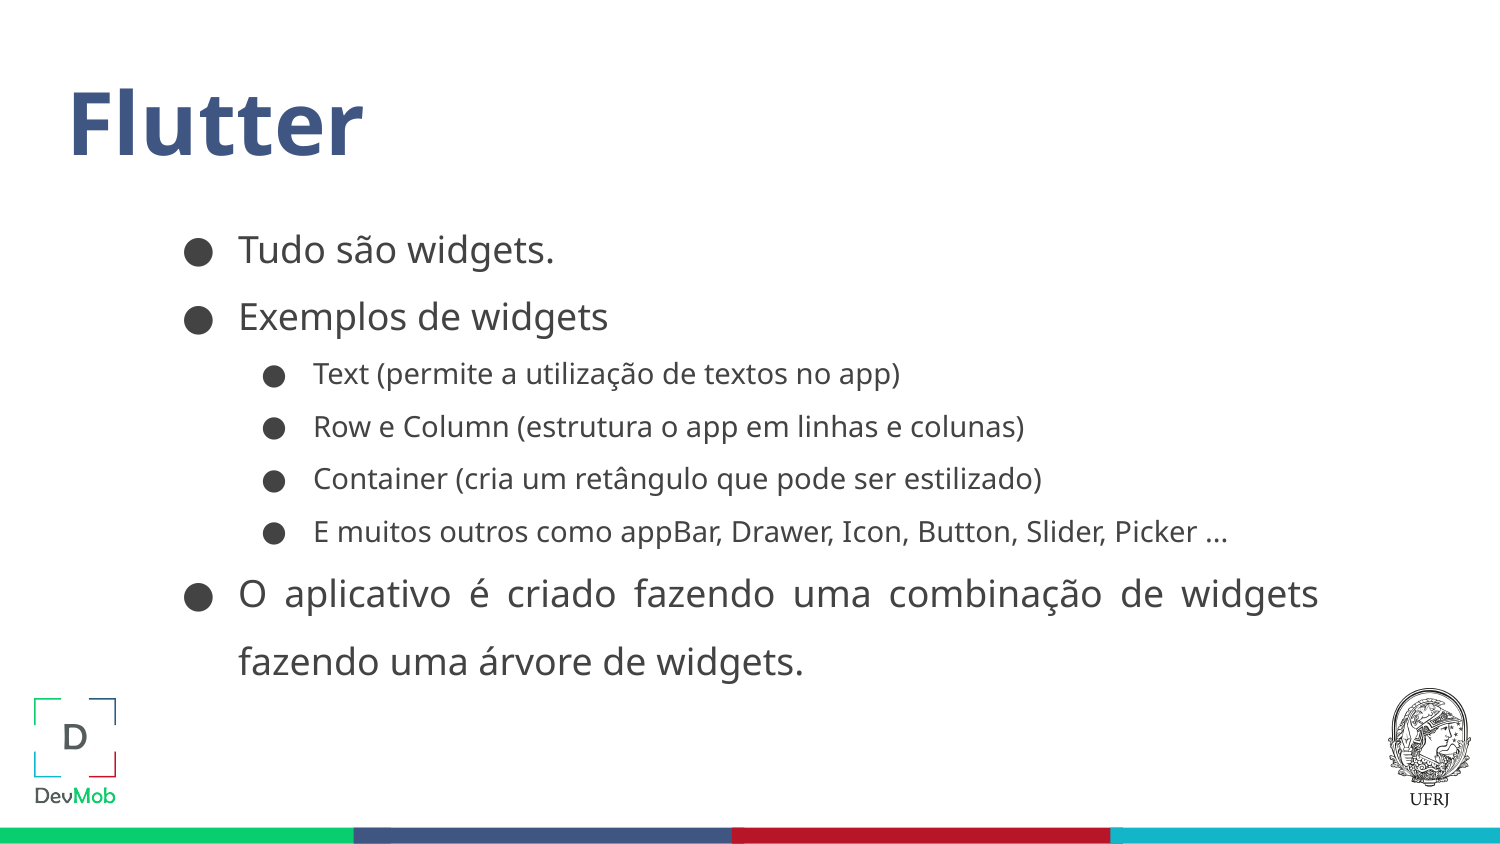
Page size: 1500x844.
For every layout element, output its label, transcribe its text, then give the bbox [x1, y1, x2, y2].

picture [1388, 688, 1471, 808]
list Tudo são widgets. Exemplos de widgets Text (permite a utilização de textos no app) Row e Column (estrutura o app em linhas e colunas) Container (cria um retângulo que pode ser estilizado) E muitos outros como appBar, Drawer, Icon, Button, Slider, Picker ... O aplicativo é criado fazendo uma combinação de widgets fazendo uma árvore de widgets. [148, 188, 1336, 752]
picture [34, 698, 116, 808]
title Flutter [51, 51, 1449, 189]
